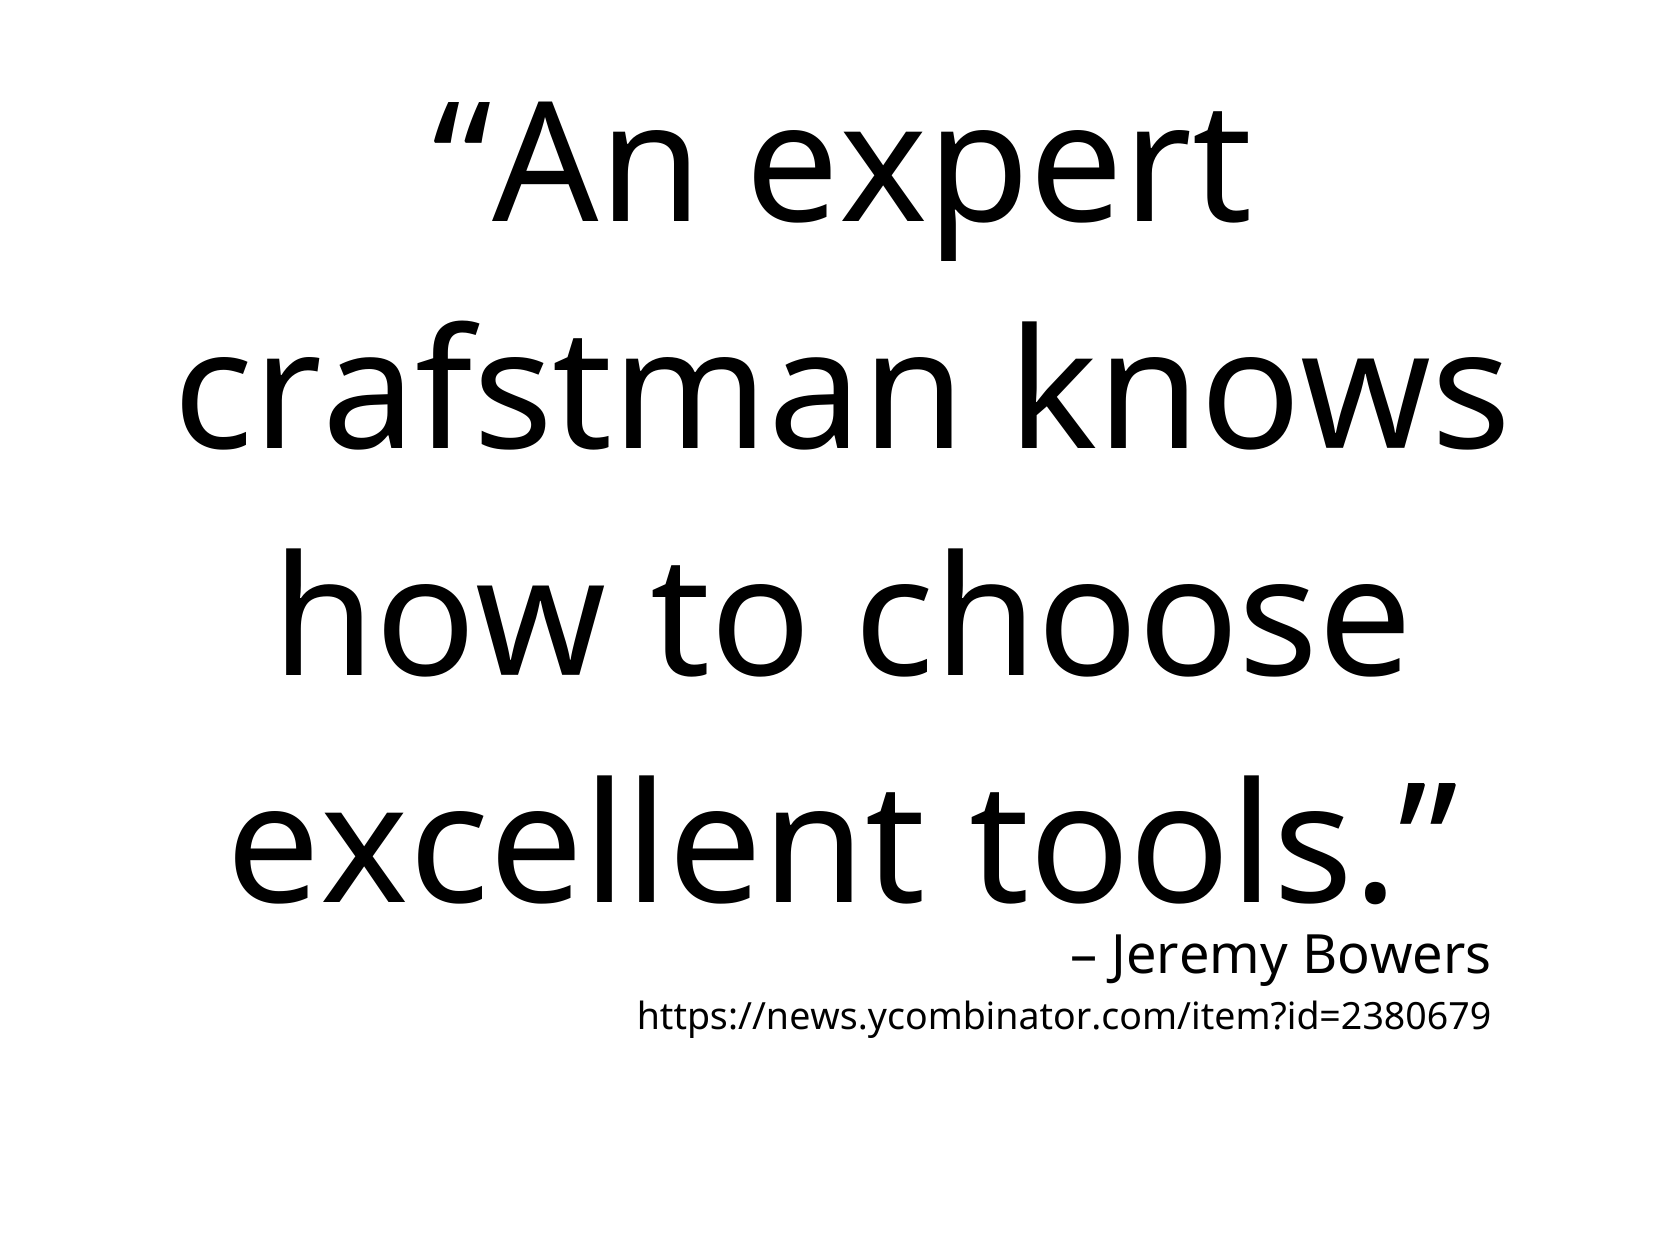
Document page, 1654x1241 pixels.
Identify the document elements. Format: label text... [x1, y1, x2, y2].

text_box – Jeremy Bowers https://news.ycombinator.com/item?id=2380679 [622, 908, 1552, 1034]
text_box “An expert crafstman knows how to choose excellent tools.” [95, 35, 1591, 852]
